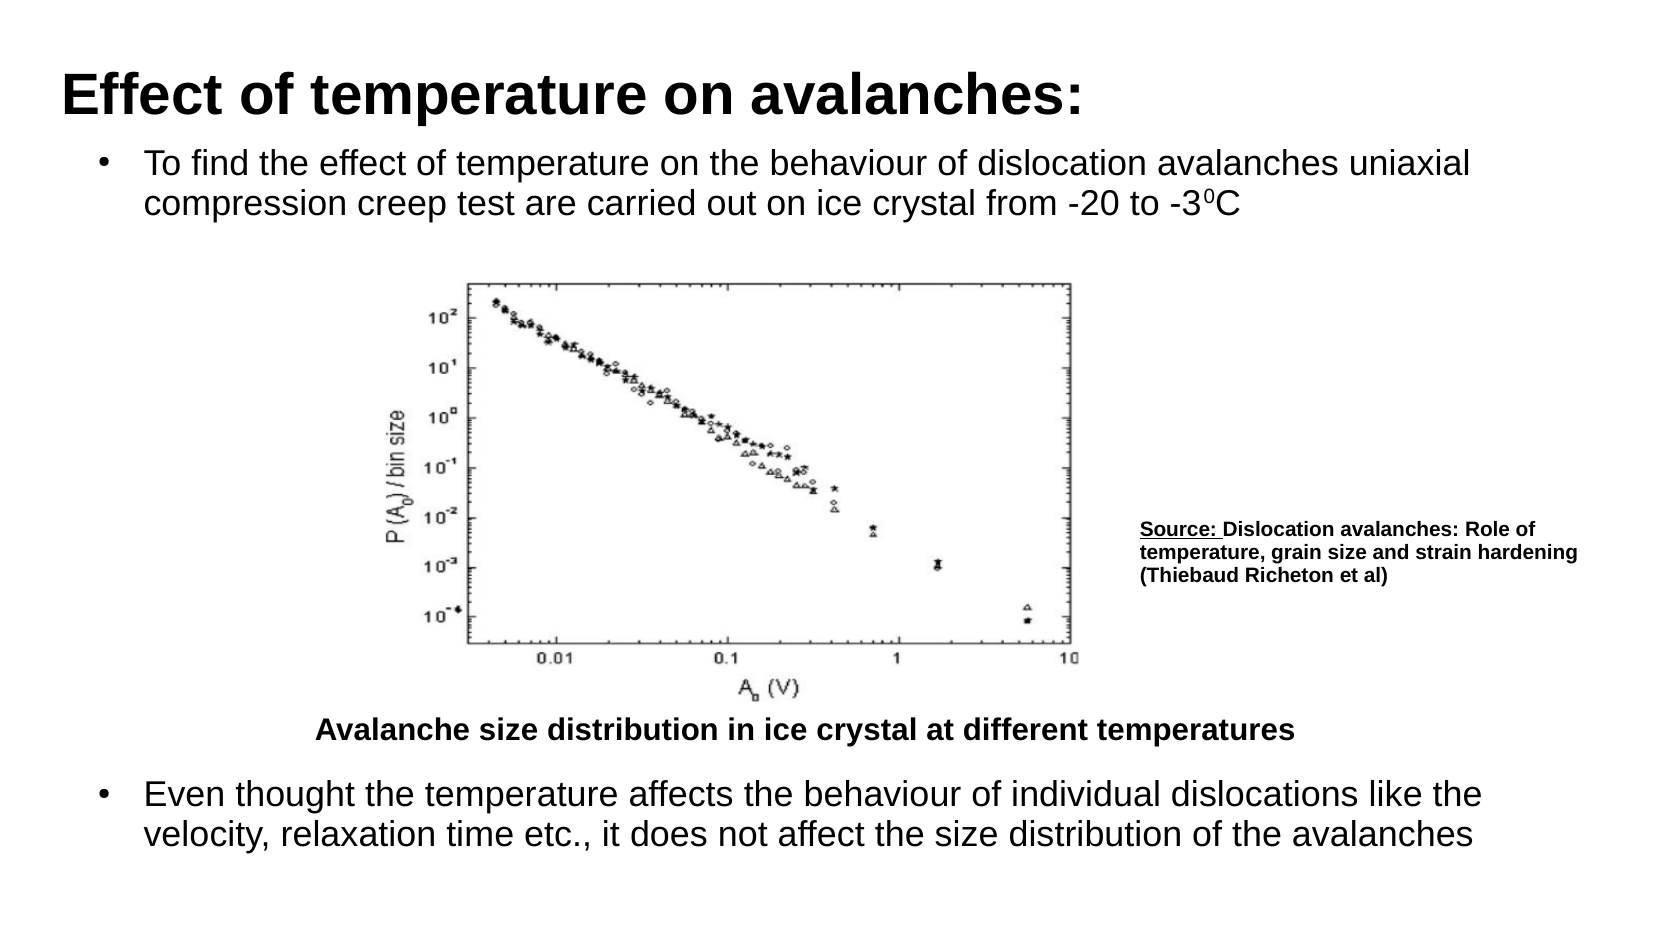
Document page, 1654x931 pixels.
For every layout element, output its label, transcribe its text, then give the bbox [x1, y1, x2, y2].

text_box Source: Dislocation avalanches: Role of temperature, grain size and strain hardening (Thiebaud Richeton et al) [1125, 510, 1621, 618]
title Effect of temperature on avalanches: [45, 45, 1103, 143]
text_box Avalanche size distribution in ice crystal at different temperatures [300, 705, 1336, 755]
list To find the effect of temperature on the behaviour of dislocation avalanches uniaxial compression creep test are carried out on ice crystal from -20 to -30C Even thought the temperature affects the behaviour of individual dislocations like the velocity, relaxation time etc., it does not affect the size distribution of the avalanches [82, 142, 1606, 856]
picture [360, 247, 1156, 705]
